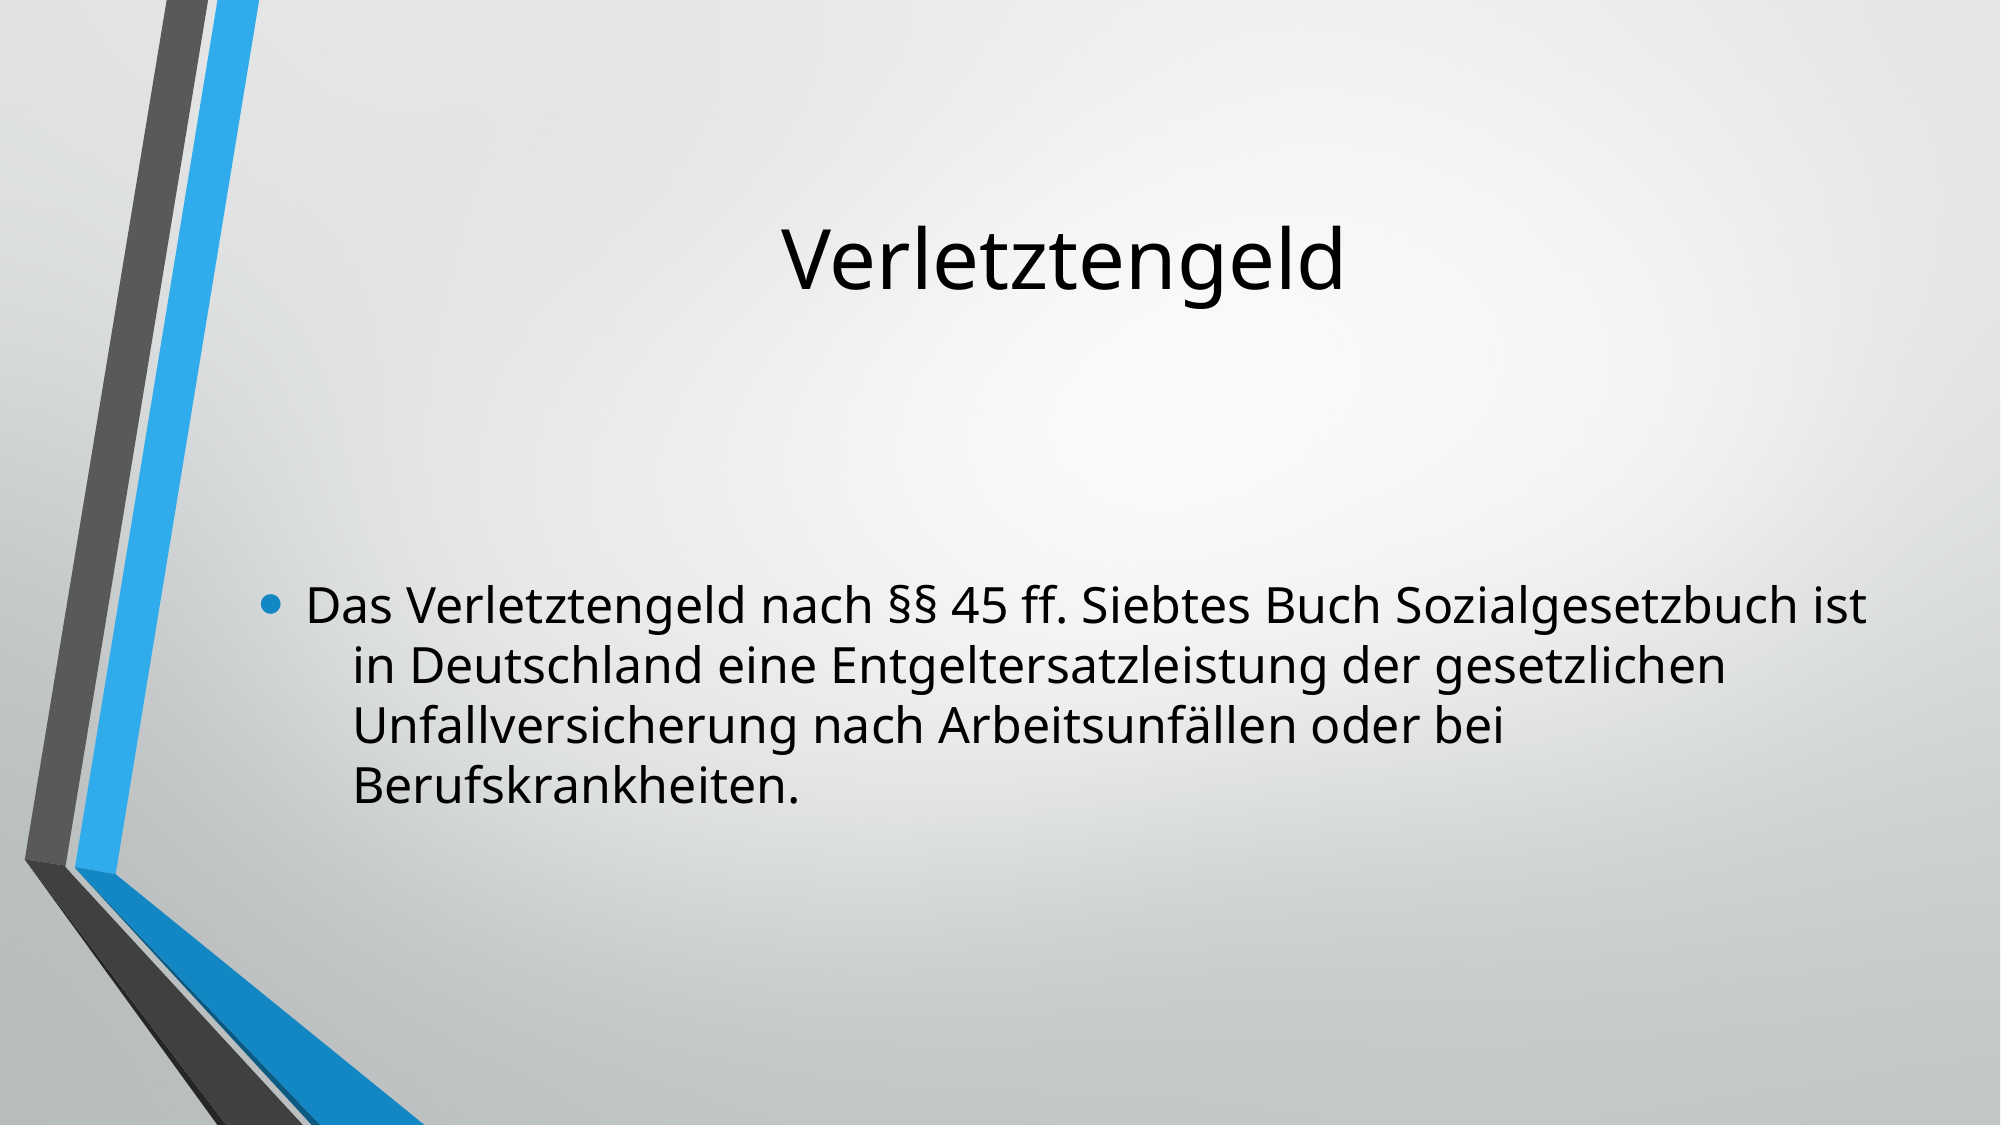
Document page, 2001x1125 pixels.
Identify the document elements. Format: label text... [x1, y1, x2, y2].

title Verletztengeld [243, 112, 1887, 400]
list Das Verletztengeld nach §§ 45 ff. Siebtes Buch Sozialgesetzbuch ist in Deutschland eine Entgeltersatzleistung der gesetzlichen Unfallversicherung nach Arbeitsunfällen oder bei Berufskrankheiten. [243, 437, 1887, 950]
